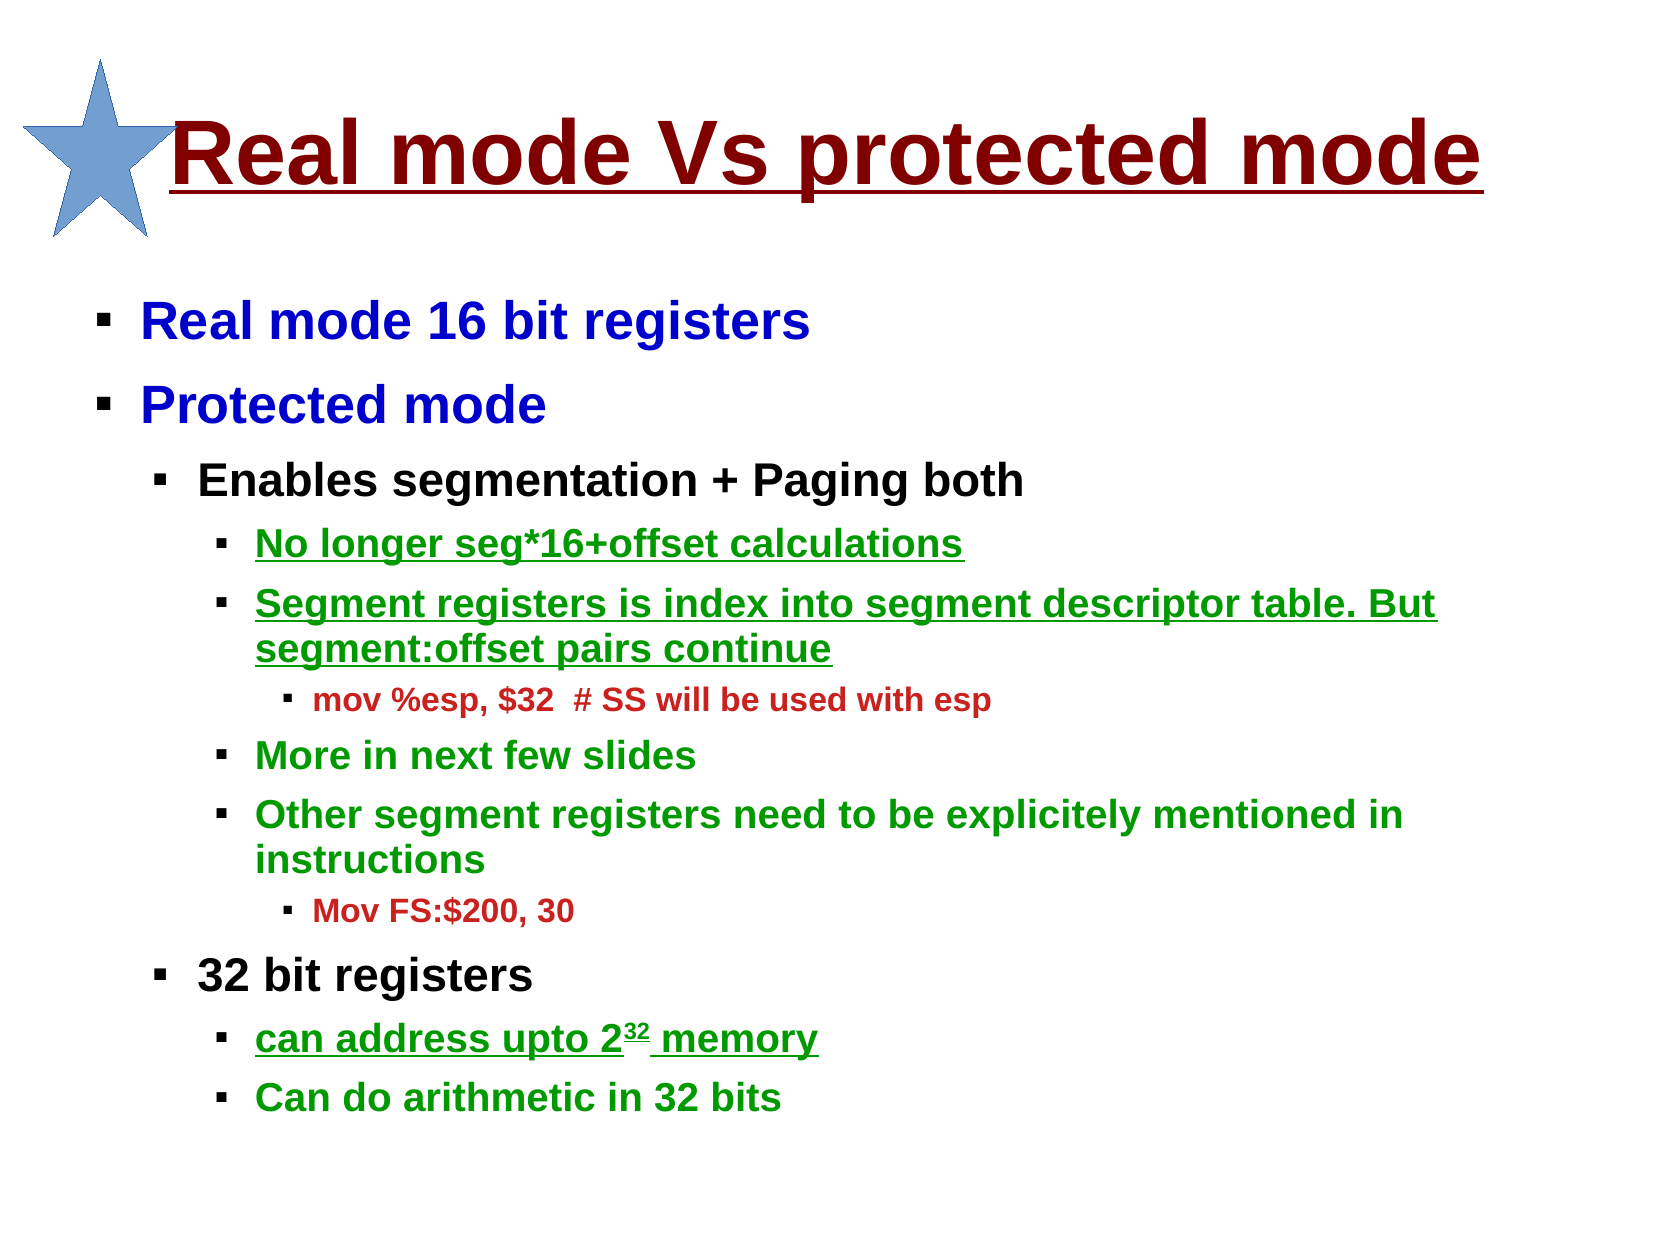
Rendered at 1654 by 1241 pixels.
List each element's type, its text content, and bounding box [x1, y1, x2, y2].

list Real mode 16 bit registers Protected mode Enables segmentation + Paging both No longer seg*16+offset calculations Segment registers is index into segment descriptor table. But segment:offset pairs continue mov %esp, $32 # SS will be used with esp More in next few slides Other segment registers need to be explicitely mentioned in instructions Mov FS:$200, 30 32 bit registers can address upto 232 memory Can do arithmetic in 32 bits [82, 290, 1583, 1123]
title Real mode Vs protected mode [82, 49, 1571, 257]
text_box [23, 59, 178, 237]
